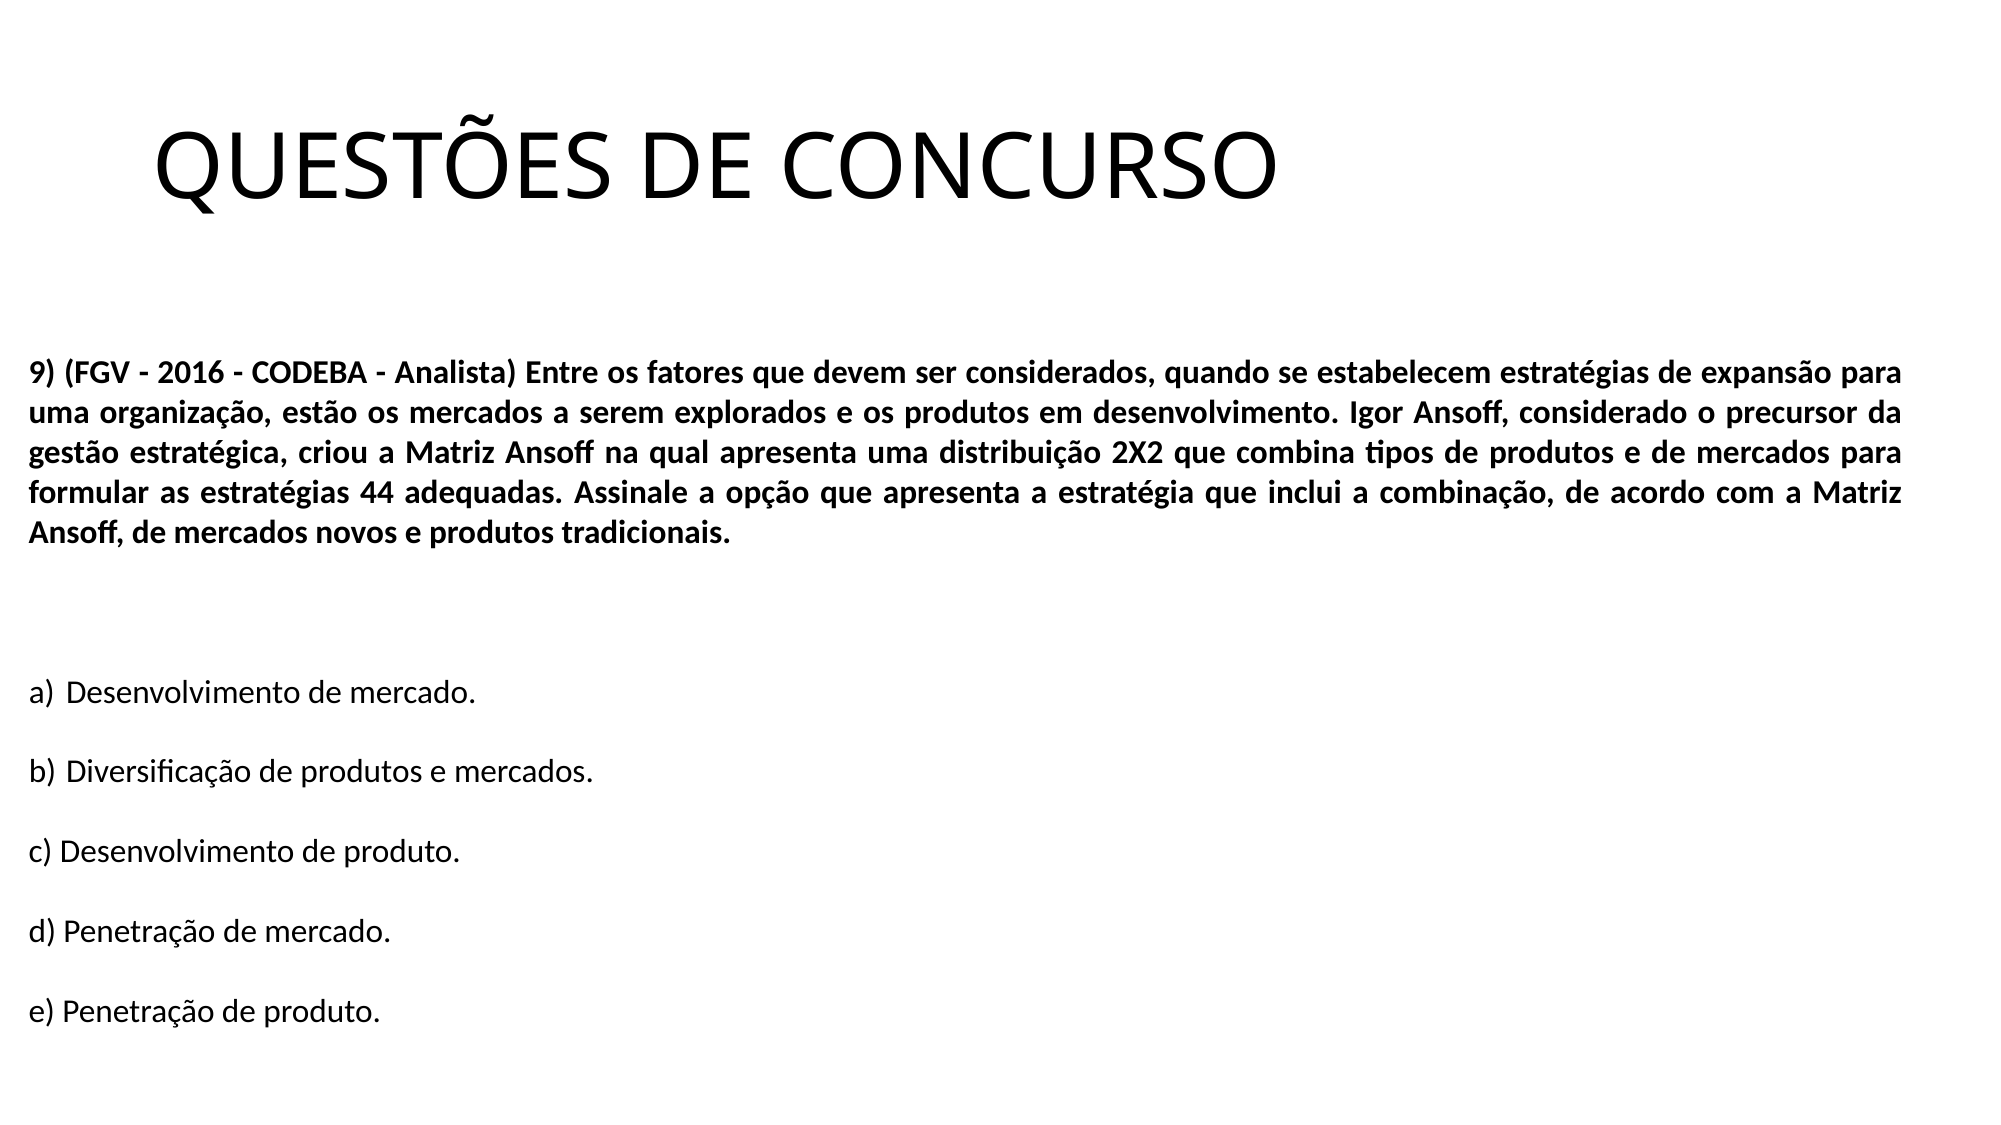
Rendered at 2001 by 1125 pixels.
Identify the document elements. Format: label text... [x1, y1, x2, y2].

title QUESTÕES DE CONCURSO [137, 59, 1863, 278]
list 9) (FGV - 2016 - CODEBA - Analista) Entre os fatores que devem ser considerados, quando se estabelecem estratégias de expansão para uma organização, estão os mercados a serem explorados e os produtos em desenvolvimento. Igor Ansoff, considerado o precursor da gestão estratégica, criou a Matriz Ansoff na qual apresenta uma distribuição 2X2 que combina tipos de produtos e de mercados para formular as estratégias 44 adequadas. Assinale a opção que apresenta a estratégia que inclui a combinação, de acordo com a Matriz Ansoff, de mercados novos e produtos tradicionais. Desenvolvimento de mercado. Diversificação de produtos e mercados. c) Desenvolvimento de produto. d) Penetração de mercado. e) Penetração de produto. [13, 342, 1921, 1035]
